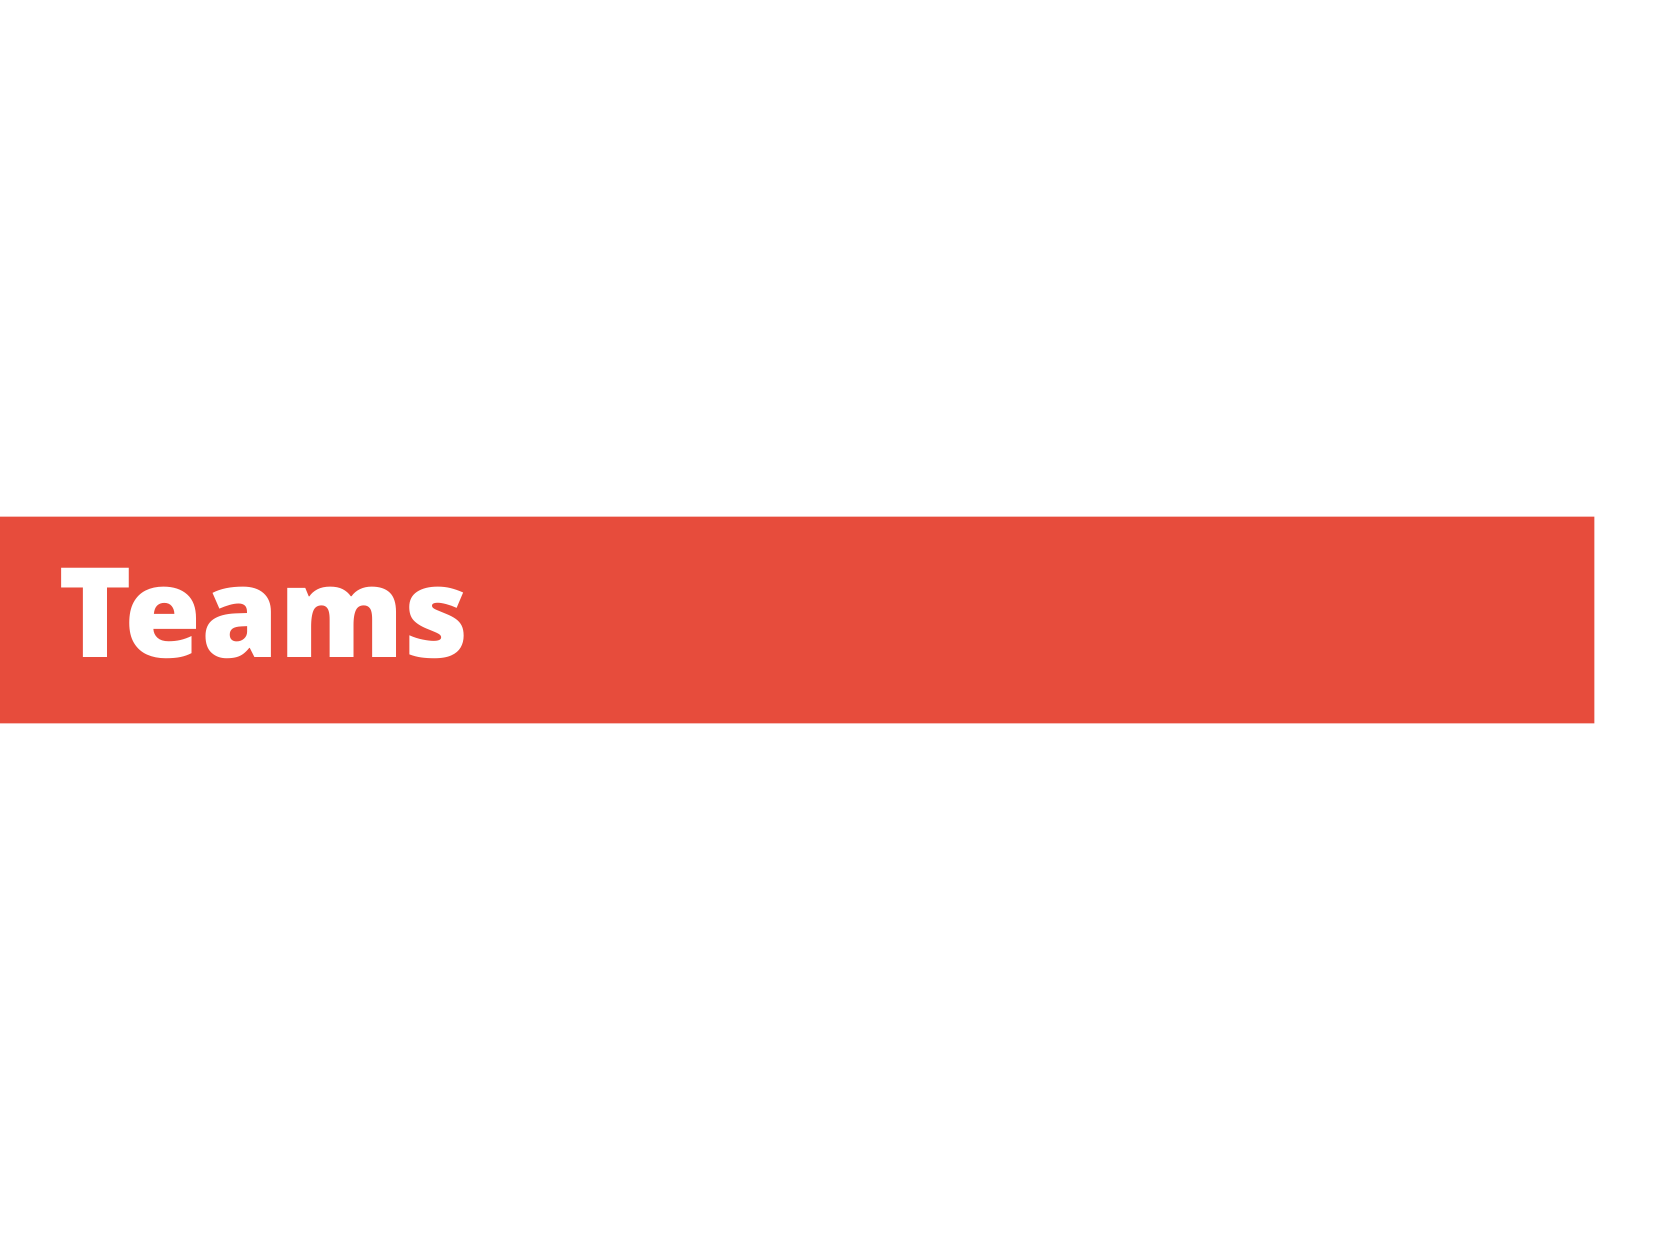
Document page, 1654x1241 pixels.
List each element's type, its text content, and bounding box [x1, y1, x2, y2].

title Teams [59, 546, 1595, 694]
